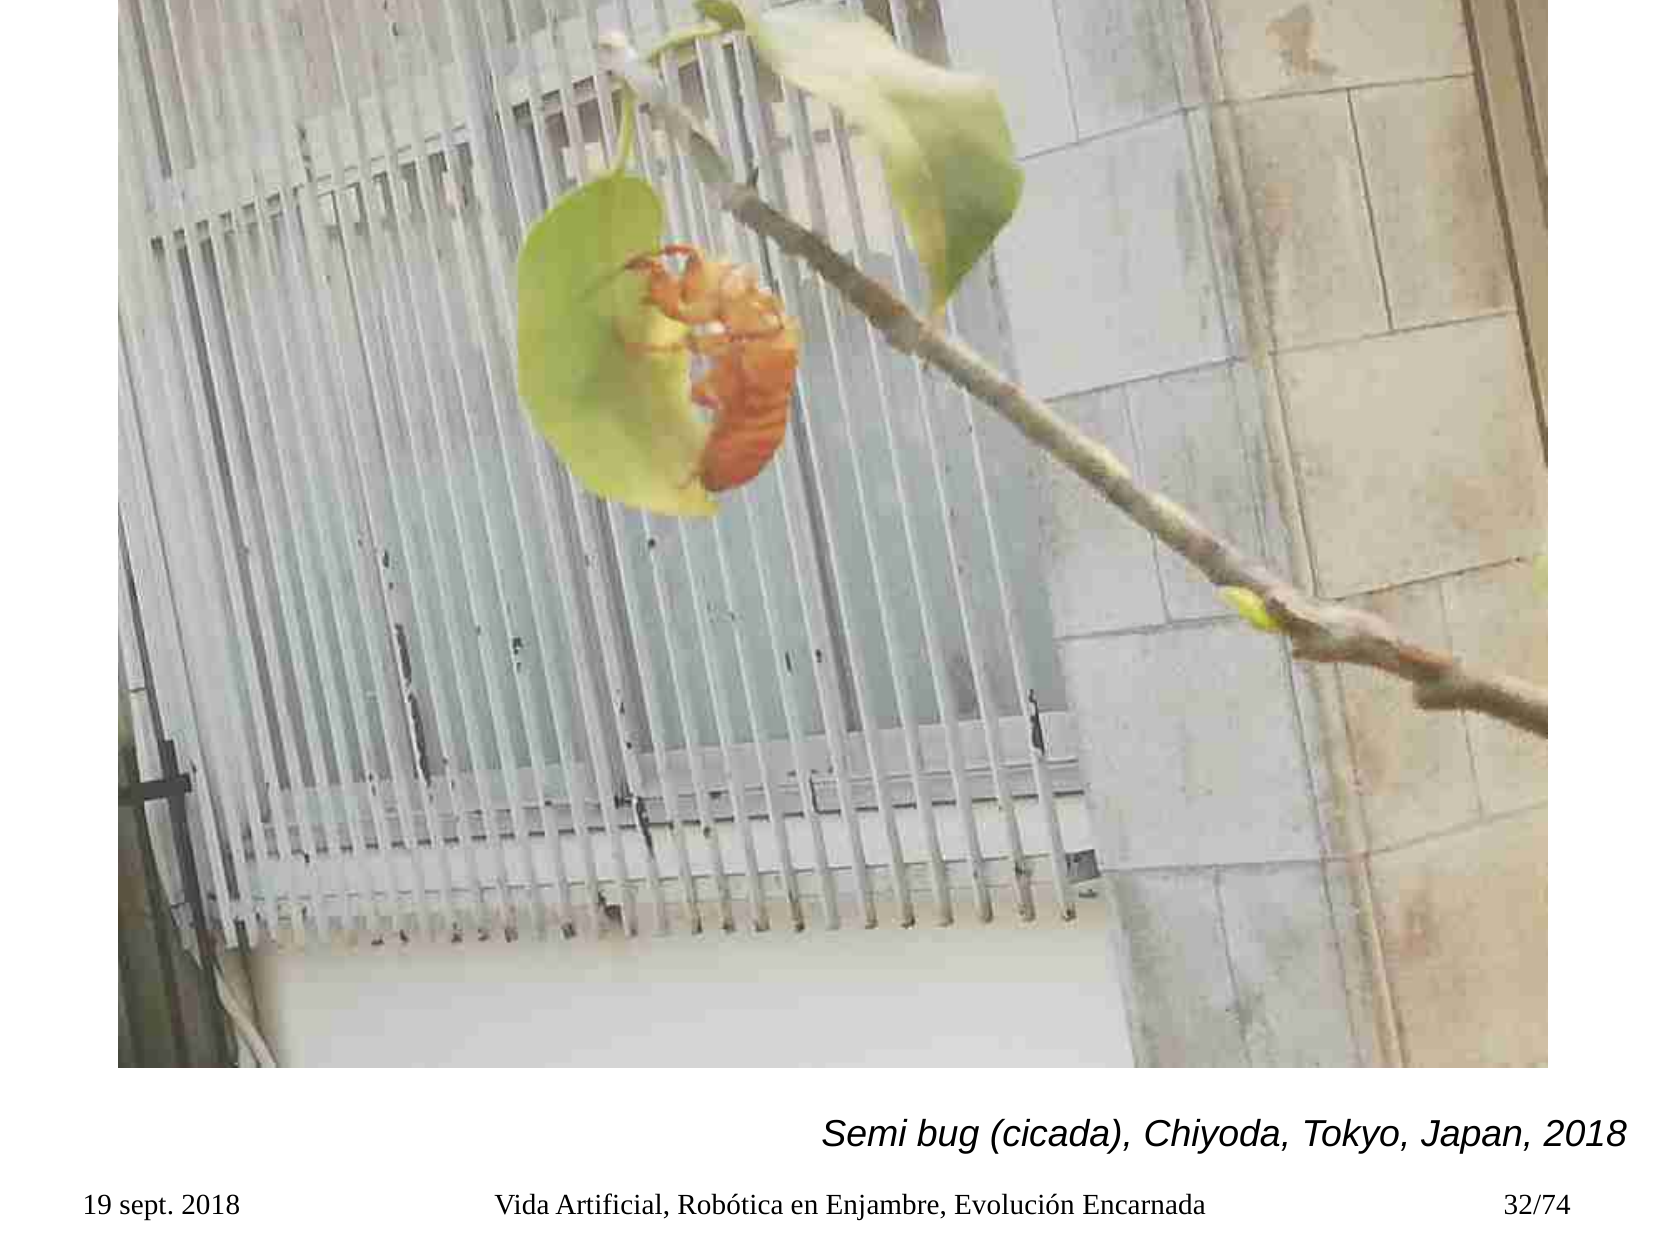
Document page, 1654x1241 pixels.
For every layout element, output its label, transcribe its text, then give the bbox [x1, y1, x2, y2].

text_box Semi bug (cicada), Chiyoda, Tokyo, Japan, 2018 [177, 1105, 1642, 1163]
picture [118, 0, 1548, 1068]
